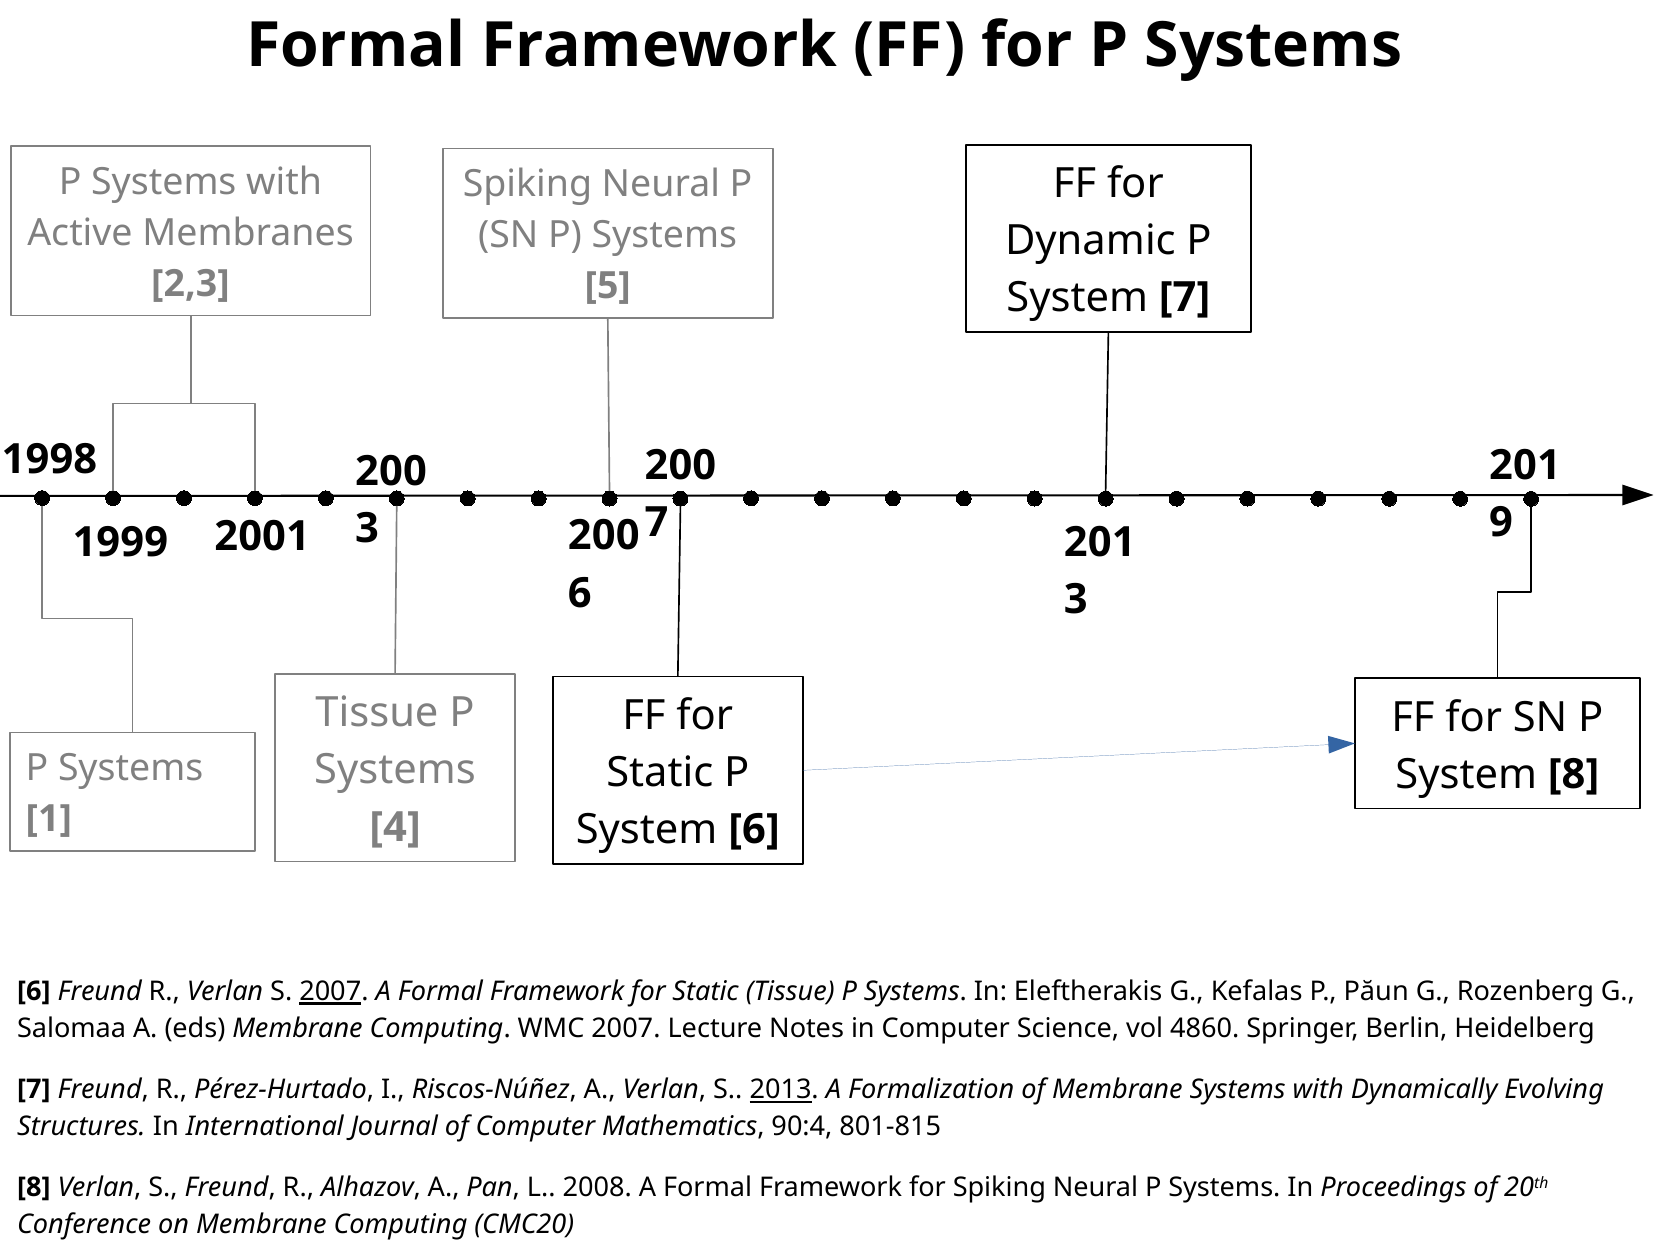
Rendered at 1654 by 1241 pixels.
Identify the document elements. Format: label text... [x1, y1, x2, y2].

text_box [176, 490, 192, 506]
text_box P Systems [1] [10, 732, 256, 799]
text_box [814, 490, 830, 506]
text_box [885, 490, 901, 506]
text_box [1098, 491, 1114, 503]
text_box [1523, 491, 1539, 507]
text_box [1239, 491, 1255, 507]
text_box [602, 491, 617, 497]
text_box [6] Freund R., Verlan S. 2007. A Formal Framework for Static (Tissue) P Systems. In: Eleftherakis G., Kefalas P., Păun G., Rozenberg G., Salomaa A. (eds) Membrane Computing. WMC 2007. Lecture Notes in Computer Science, vol 4860. Springer, Berlin, Heidelberg [7] Freund, R., Pérez-Hurtado, I., Riscos-Núñez, A., Verlan, S.. 2013. A Formalization of Membrane Systems with Dynamically Evolving Structures. In International Journal of Computer Mathematics, 90:4, 801-815 [8] Verlan, S., Freund, R., Alhazov, A., Pan, L.. 2008. A Formal Framework for Spiking Neural P Systems. In Proceedings of 20th Conference on Membrane Computing (CMC20) [2, 964, 1654, 1241]
text_box [1027, 490, 1043, 507]
text_box 2006 [553, 497, 673, 568]
text_box 1998 [0, 421, 112, 492]
text_box Spiking Neural P (SN P) Systems [5] [442, 148, 773, 265]
text_box [1381, 491, 1397, 507]
text_box [531, 490, 547, 506]
text_box 2019 [1474, 427, 1595, 498]
text_box [34, 490, 50, 506]
text_box 2007 [629, 427, 750, 498]
text_box [743, 490, 759, 506]
text_box FF for Dynamic P System [7] [965, 144, 1251, 272]
text_box FF for SN P System [8] [1354, 678, 1640, 805]
text_box [105, 490, 121, 504]
text_box 2003 [340, 432, 461, 503]
text_box [1452, 491, 1468, 507]
text_box 2001 [199, 498, 328, 569]
text_box [956, 490, 972, 506]
text_box [247, 490, 263, 498]
title Formal Framework (FF) for P Systems [0, 1, 1651, 84]
text_box Tissue P Systems [4] [275, 673, 516, 801]
text_box [461, 490, 476, 506]
text_box 2013 [1049, 503, 1169, 574]
text_box [318, 490, 334, 506]
text_box [1169, 491, 1185, 507]
text_box 1999 [57, 504, 186, 575]
text_box [673, 498, 688, 506]
text_box [1310, 491, 1326, 507]
text_box P Systems with Active Membranes [2,3] [10, 146, 371, 262]
text_box FF for Static P System [6] [552, 676, 803, 804]
